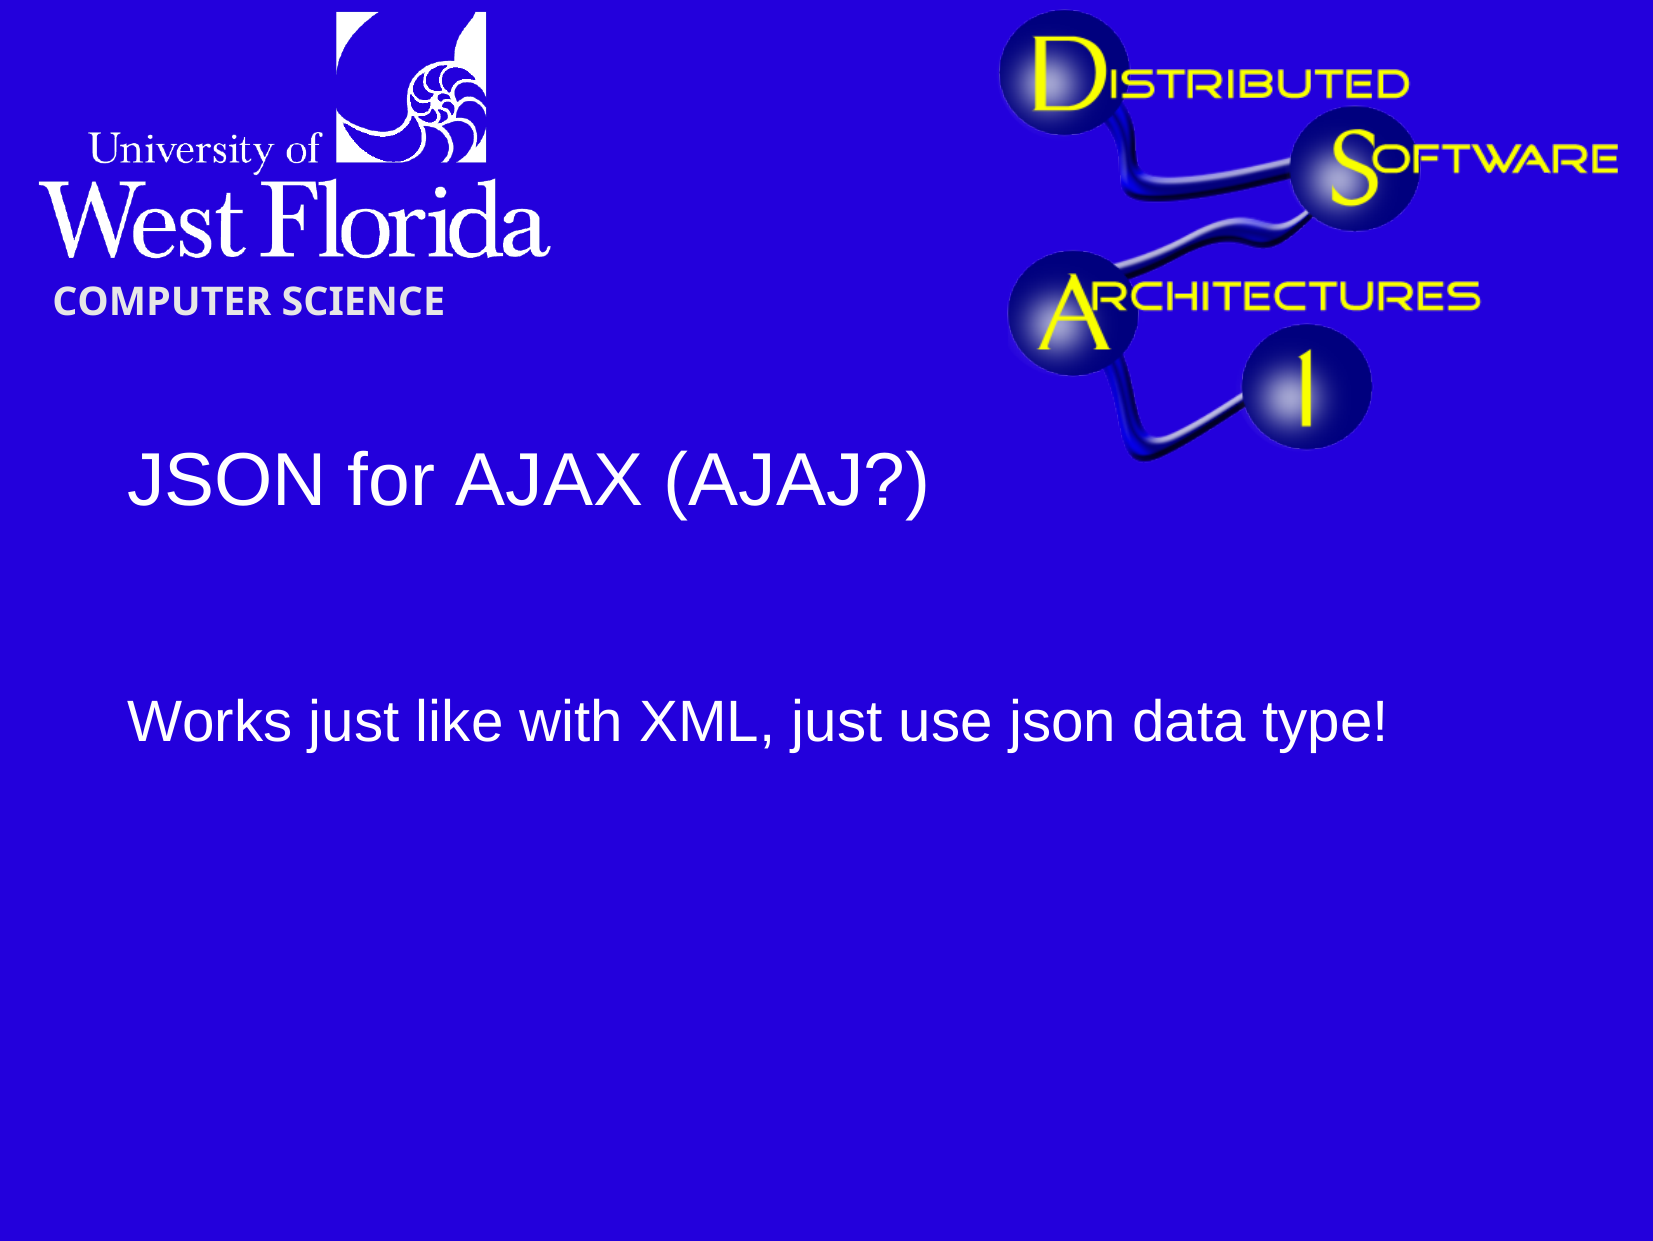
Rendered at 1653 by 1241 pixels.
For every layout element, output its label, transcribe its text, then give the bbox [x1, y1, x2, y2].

picture [37, 0, 558, 262]
picture [910, 0, 1653, 506]
text_box JSON for AJAX (AJAJ?) Works just like with XML, just use json data type! [112, 426, 1455, 731]
text_box COMPUTER SCIENCE [37, 262, 562, 333]
